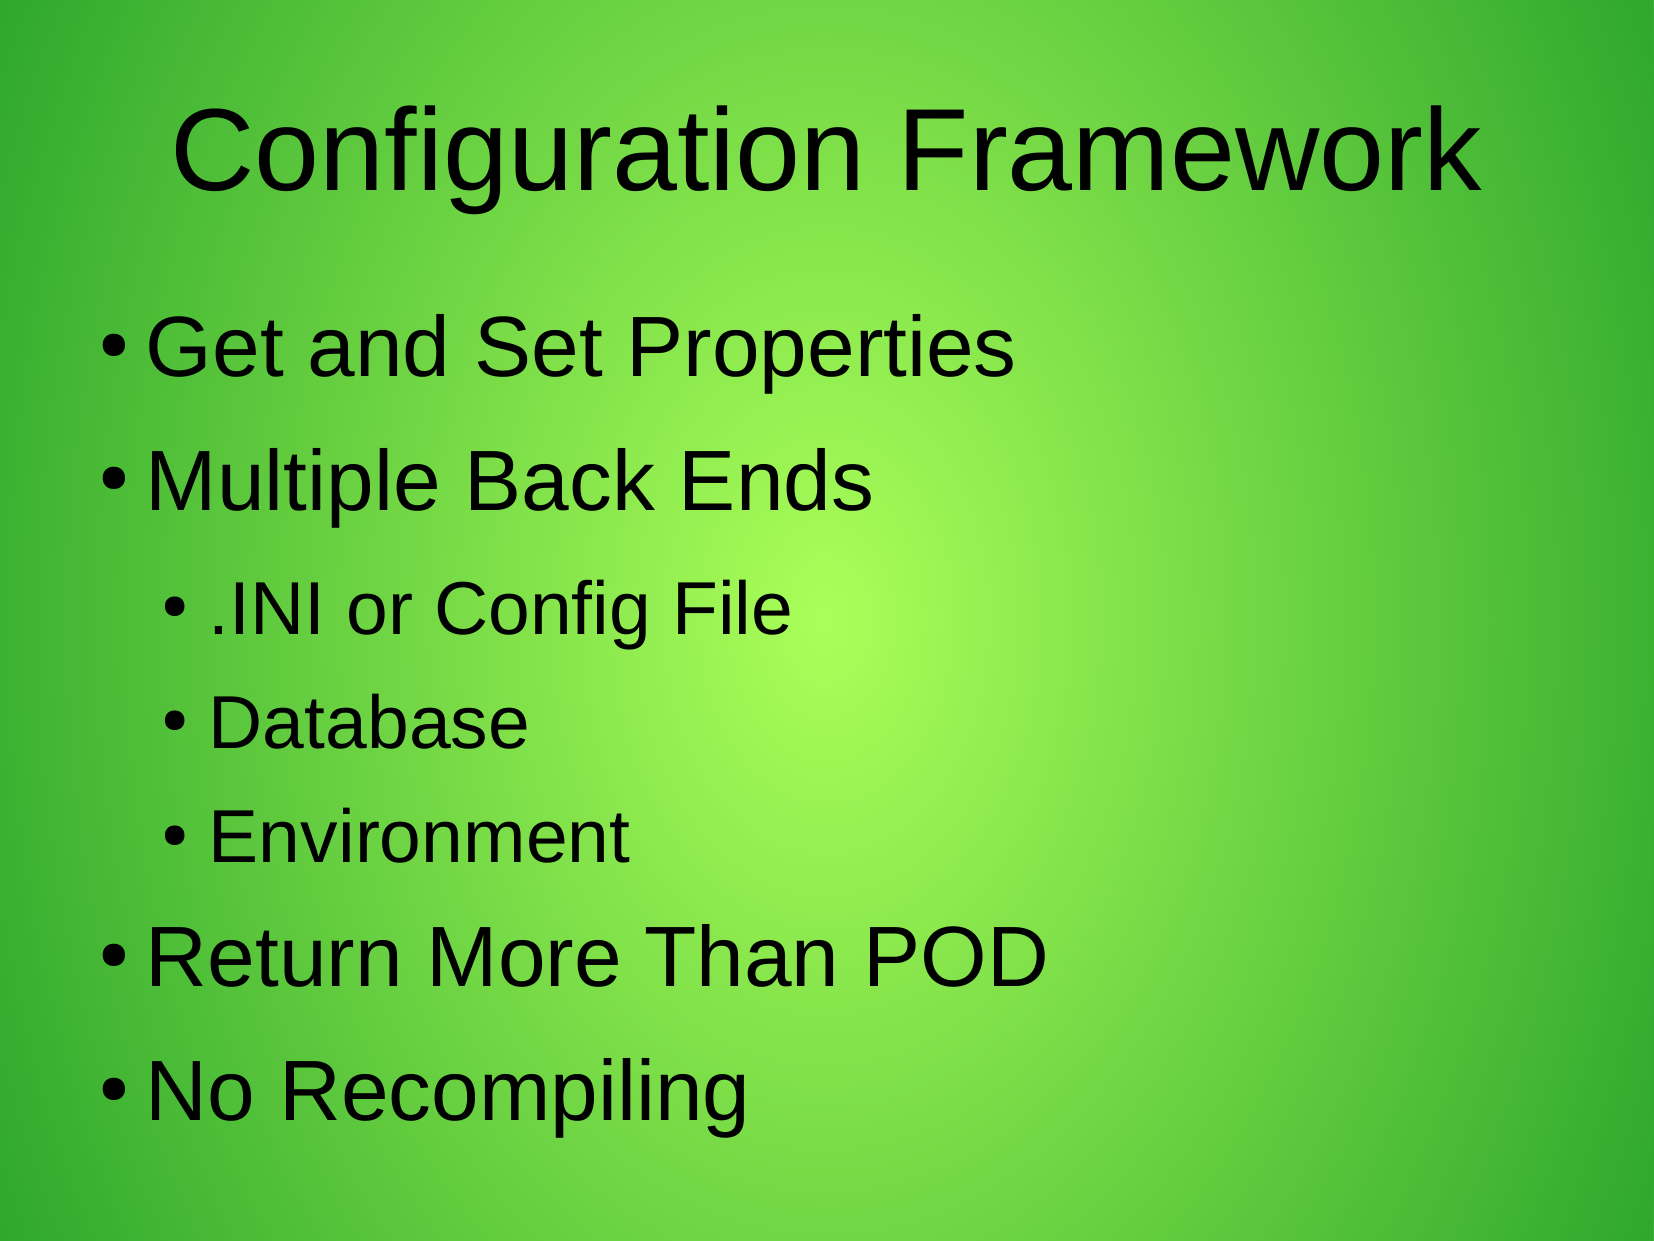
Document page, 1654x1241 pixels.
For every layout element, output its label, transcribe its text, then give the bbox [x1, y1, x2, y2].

title Configuration Framework [82, 47, 1571, 252]
list Get and Set Properties Multiple Back Ends .INI or Config File Database Environment Return More Than POD No Recompiling [82, 299, 1571, 1141]
